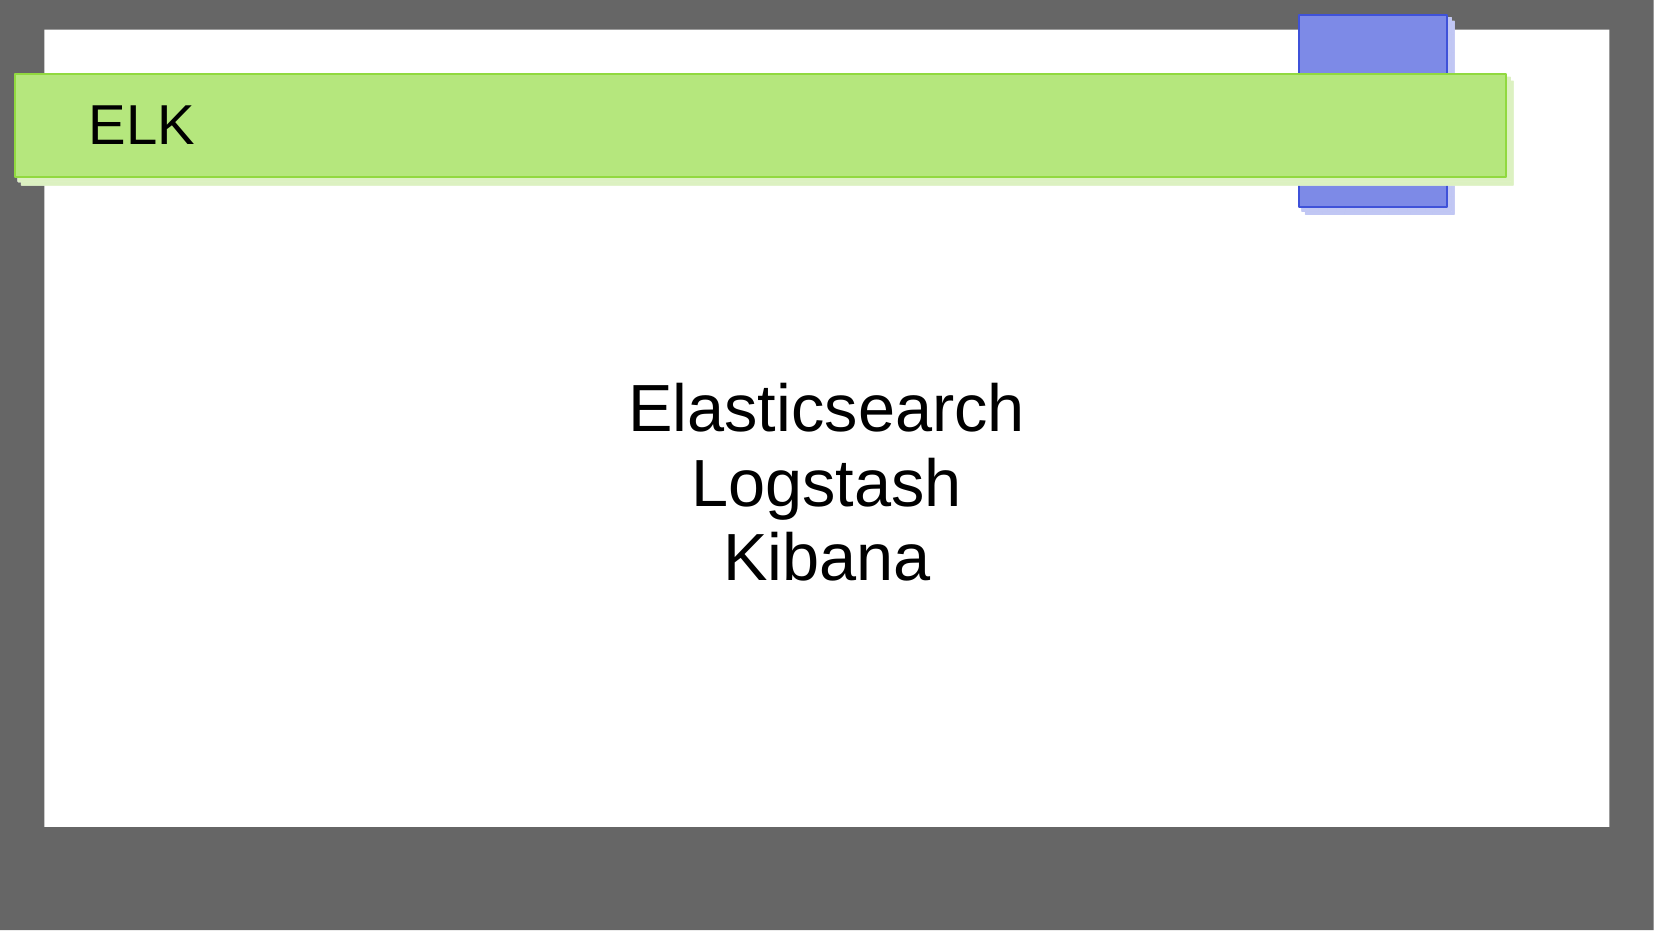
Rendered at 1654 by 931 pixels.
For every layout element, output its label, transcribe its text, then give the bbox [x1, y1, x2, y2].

title ELK [88, 73, 1506, 178]
subtitle Elasticsearch Logstash Kibana [88, 225, 1565, 816]
